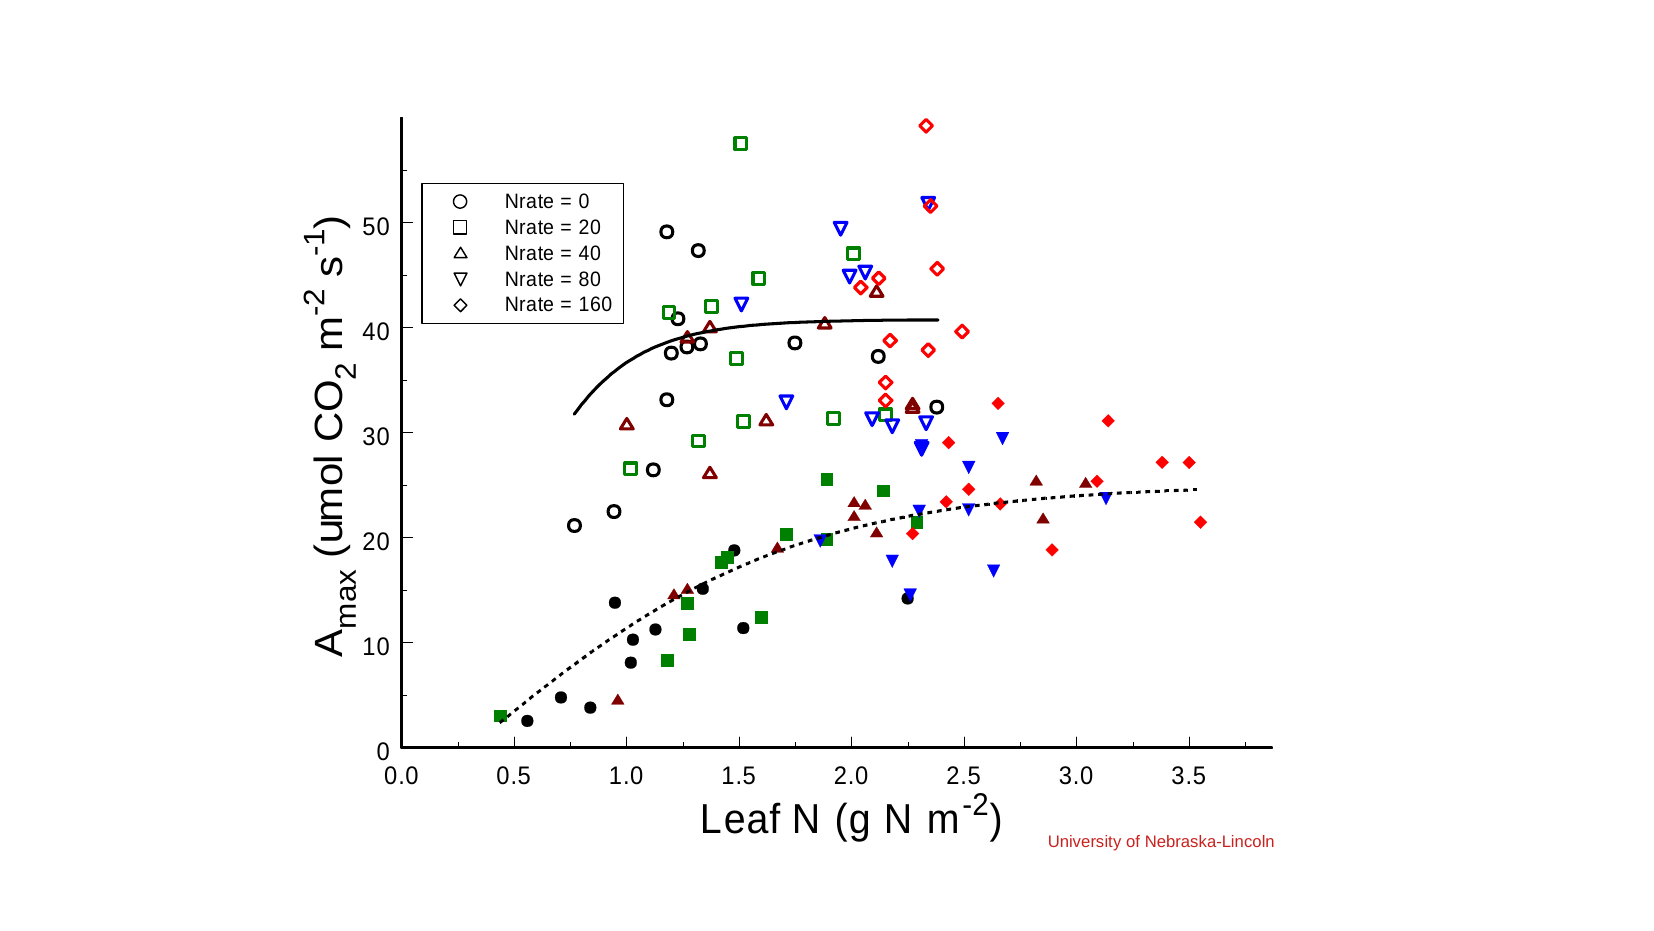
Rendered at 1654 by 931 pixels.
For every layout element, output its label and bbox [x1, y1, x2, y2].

picture [290, 45, 1381, 864]
